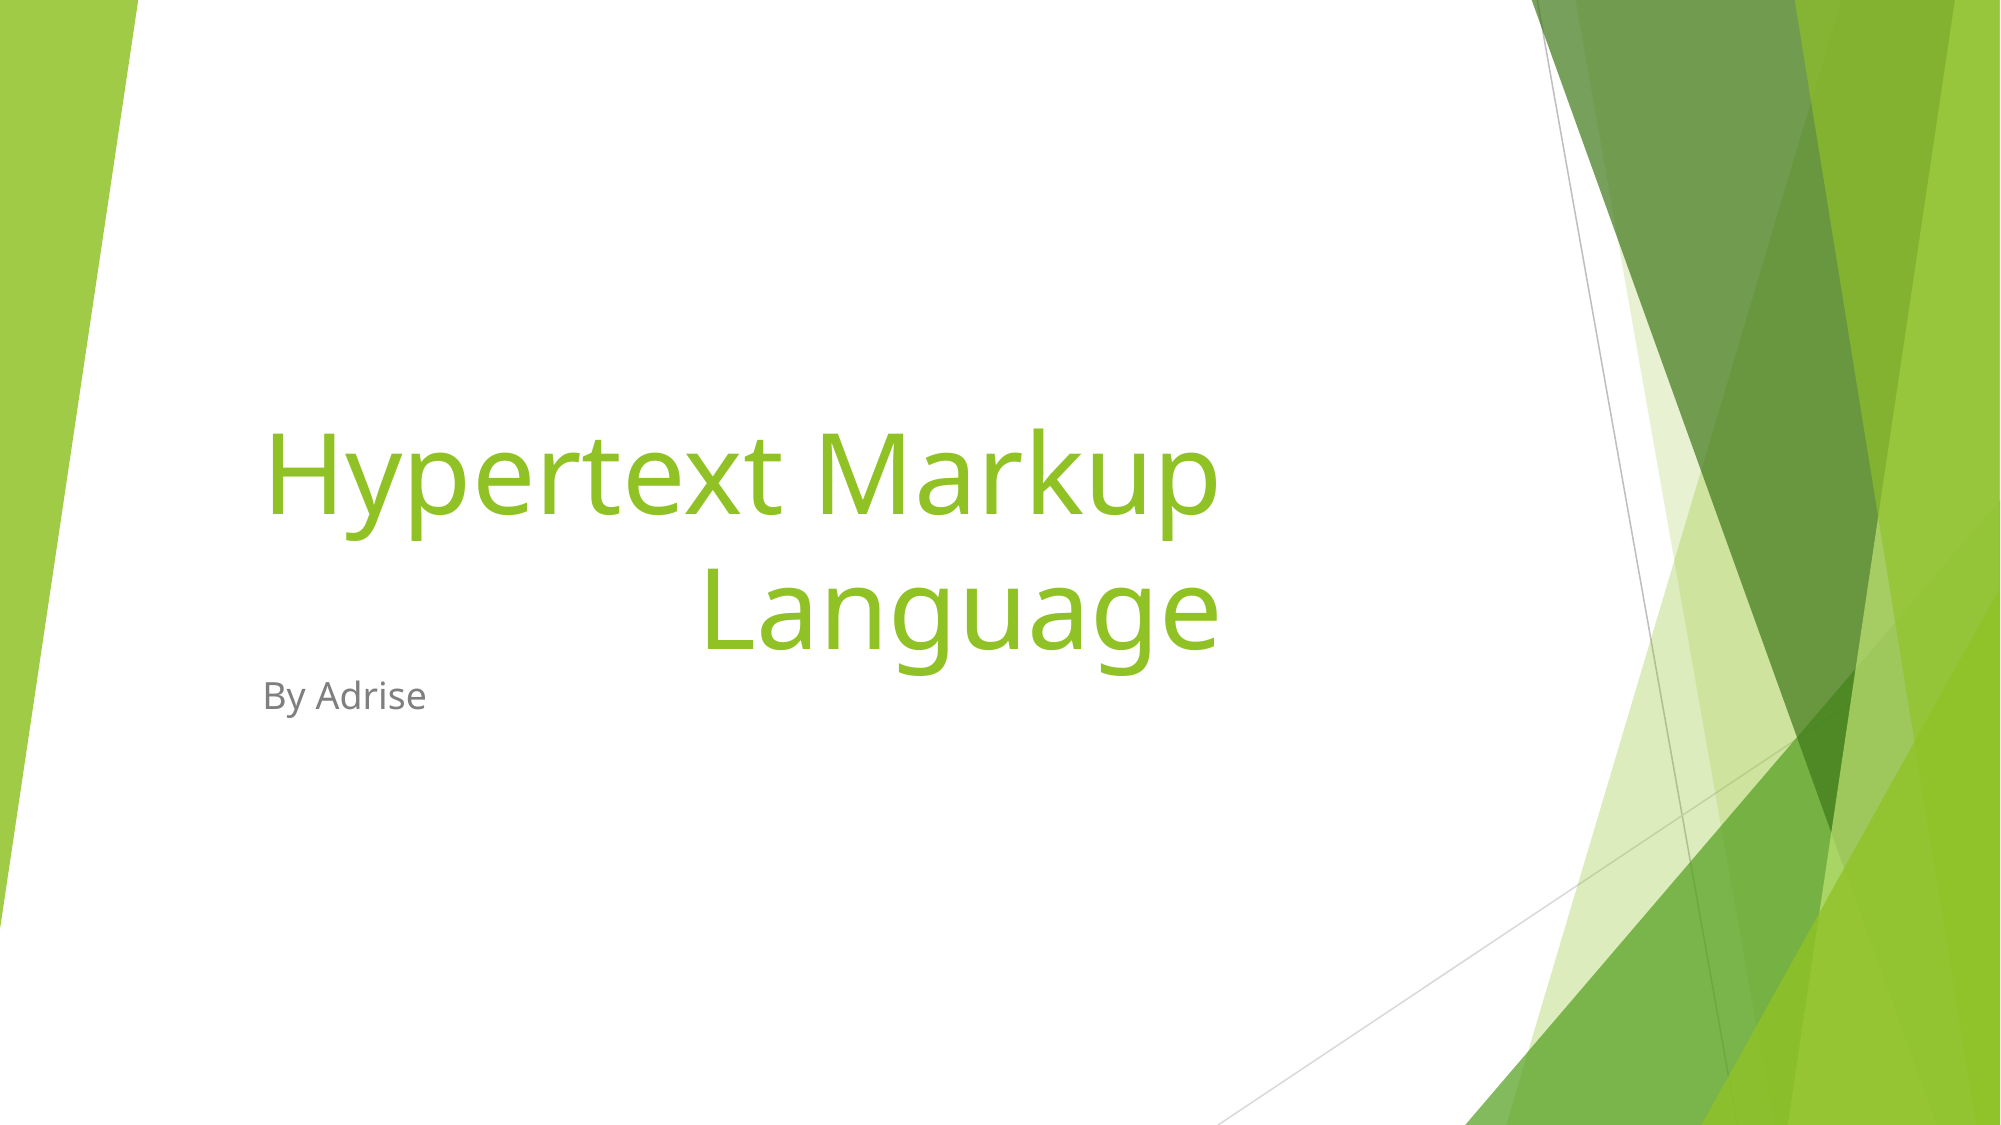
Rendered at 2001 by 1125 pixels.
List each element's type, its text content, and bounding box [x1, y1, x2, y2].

subtitle By Adrise [247, 664, 1522, 845]
title Hypertext Markup Language [247, 394, 1522, 664]
